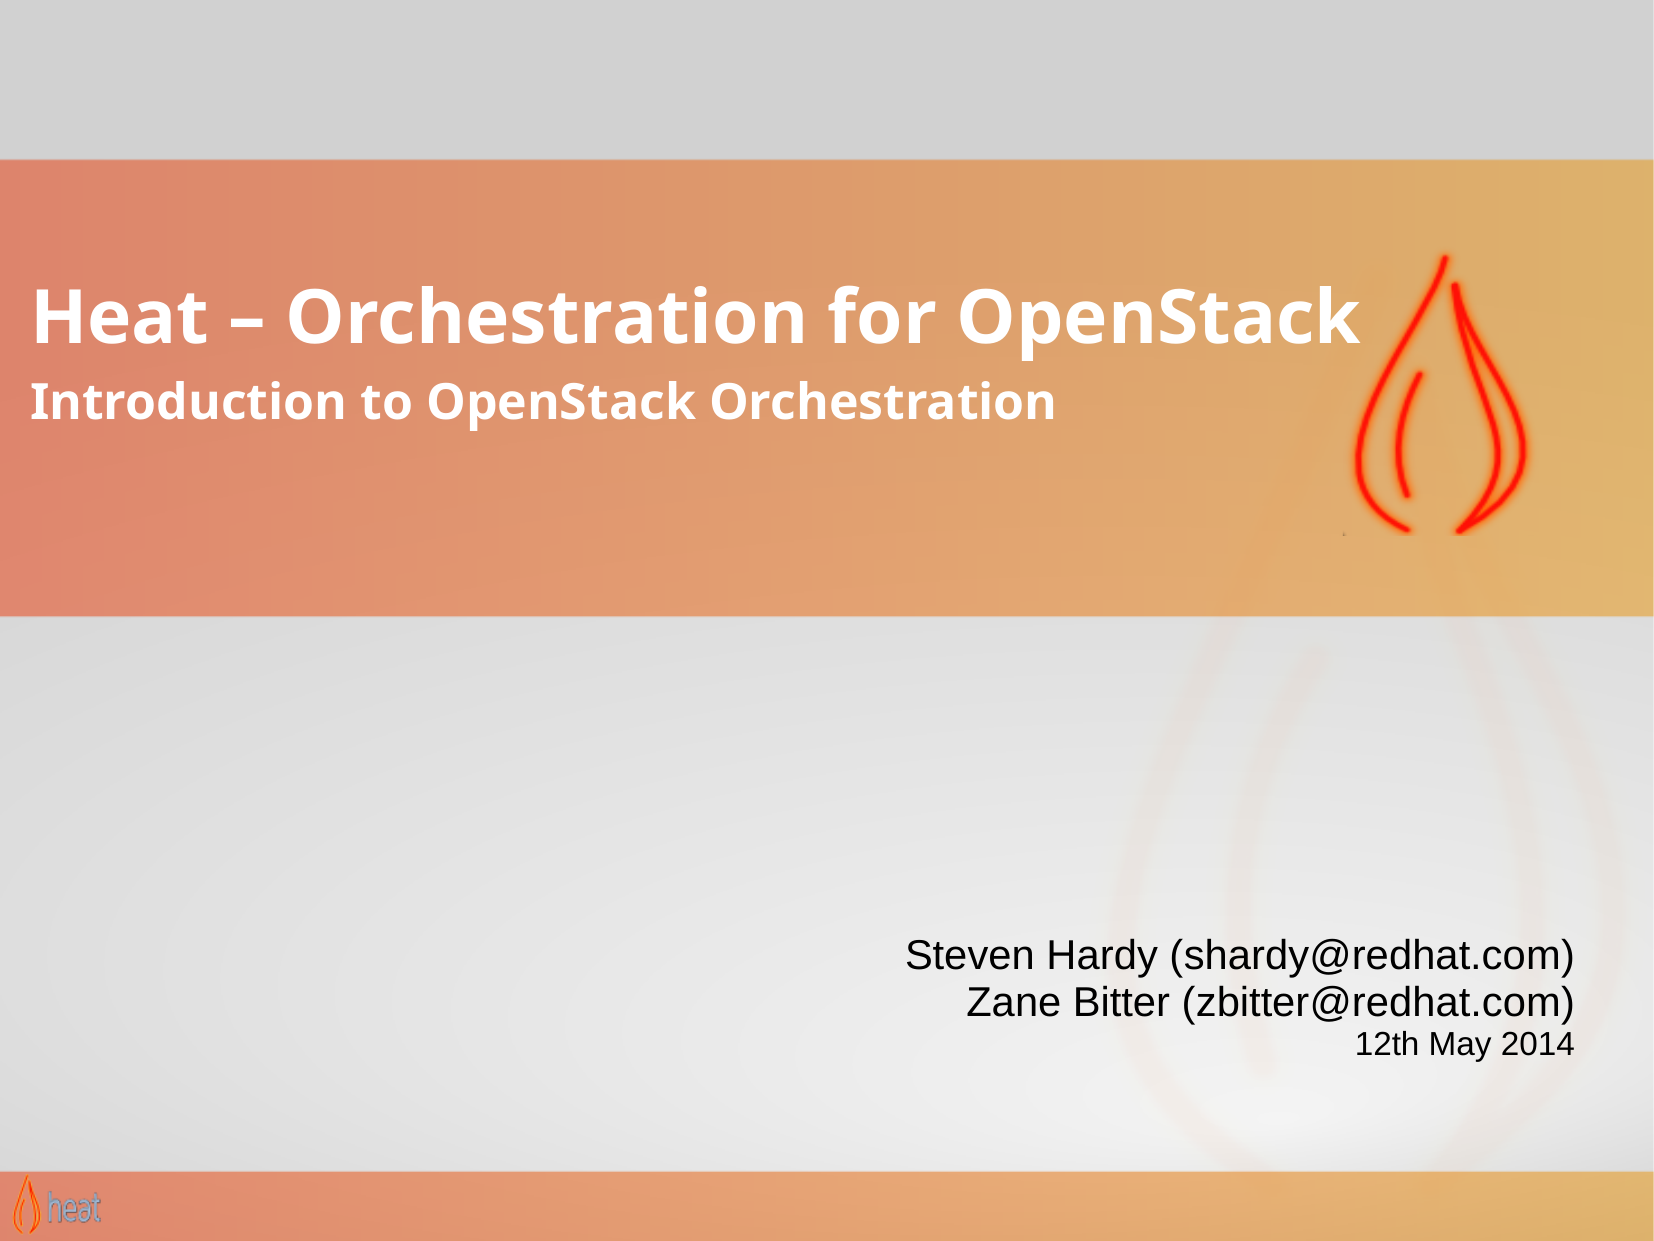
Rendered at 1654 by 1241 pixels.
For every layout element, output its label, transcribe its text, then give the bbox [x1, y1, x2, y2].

picture [0, 0, 1654, 1241]
title Heat – Orchestration for OpenStack Introduction to OpenStack Orchestration [30, 255, 1519, 443]
subtitle Steven Hardy (shardy@redhat.com) Zane Bitter (zbitter@redhat.com) 12th May 2014 [435, 615, 1576, 1241]
